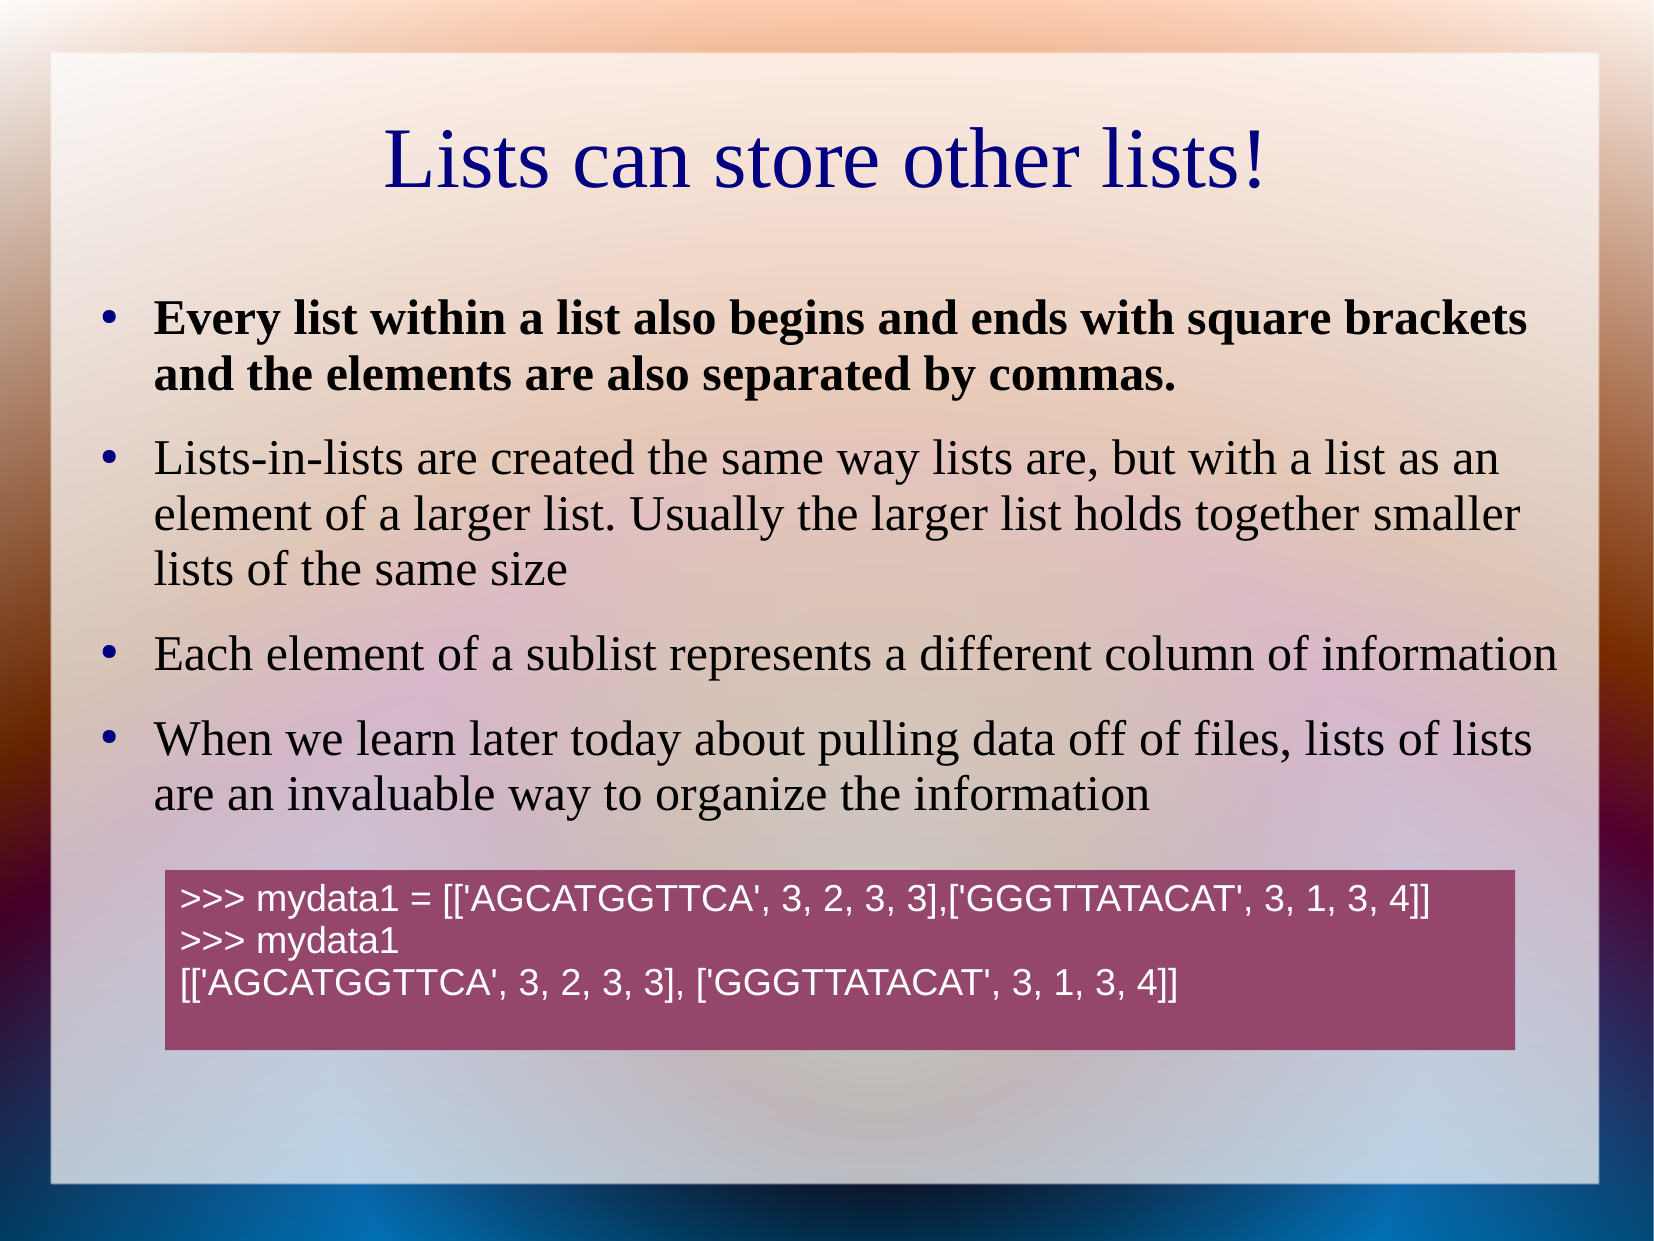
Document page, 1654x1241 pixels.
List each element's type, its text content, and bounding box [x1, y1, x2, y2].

picture [0, 0, 1654, 1241]
text_box >>> mydata1 = [['AGCATGGTTCA', 3, 2, 3, 3],['GGGTTATACAT', 3, 1, 3, 4]] >>> mydata1 [['AGCATGGTTCA', 3, 2, 3, 3], ['GGGTTATACAT', 3, 1, 3, 4]] [165, 870, 1516, 1051]
title Lists can store other lists! [82, 55, 1571, 263]
list Every list within a list also begins and ends with square brackets and the elements are also separated by commas. Lists-in-lists are created the same way lists are, but with a list as an element of a larger list. Usually the larger list holds together smaller lists of the same size Each element of a sublist represents a different column of information When we learn later today about pulling data off of files, lists of lists are an invaluable way to organize the information [82, 290, 1571, 1010]
